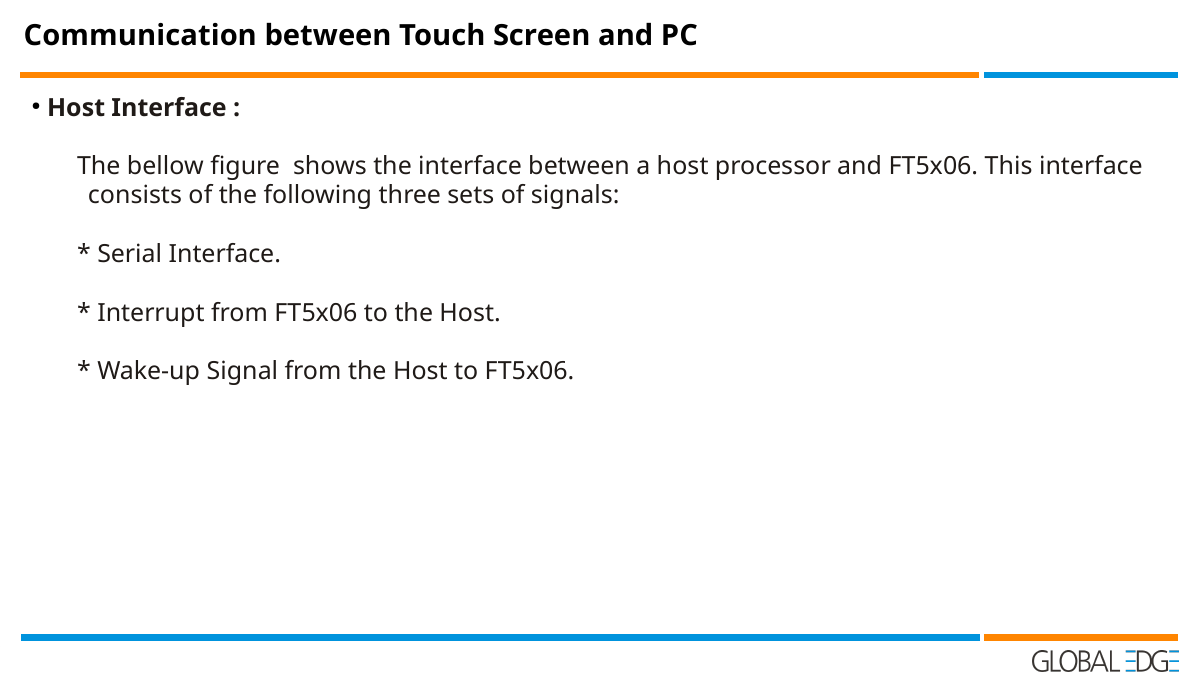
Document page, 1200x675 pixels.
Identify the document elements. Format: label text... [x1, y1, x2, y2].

title Communication between Touch Screen and PC [12, 9, 1087, 62]
picture [1032, 650, 1179, 672]
list Host Interface : The bellow figure shows the interface between a host processor and FT5x06. This interface consists of the following three sets of signals: * Serial Interface. * Interrupt from FT5x06 to the Host. * Wake-up Signal from the Host to FT5x06. [20, 87, 1178, 627]
